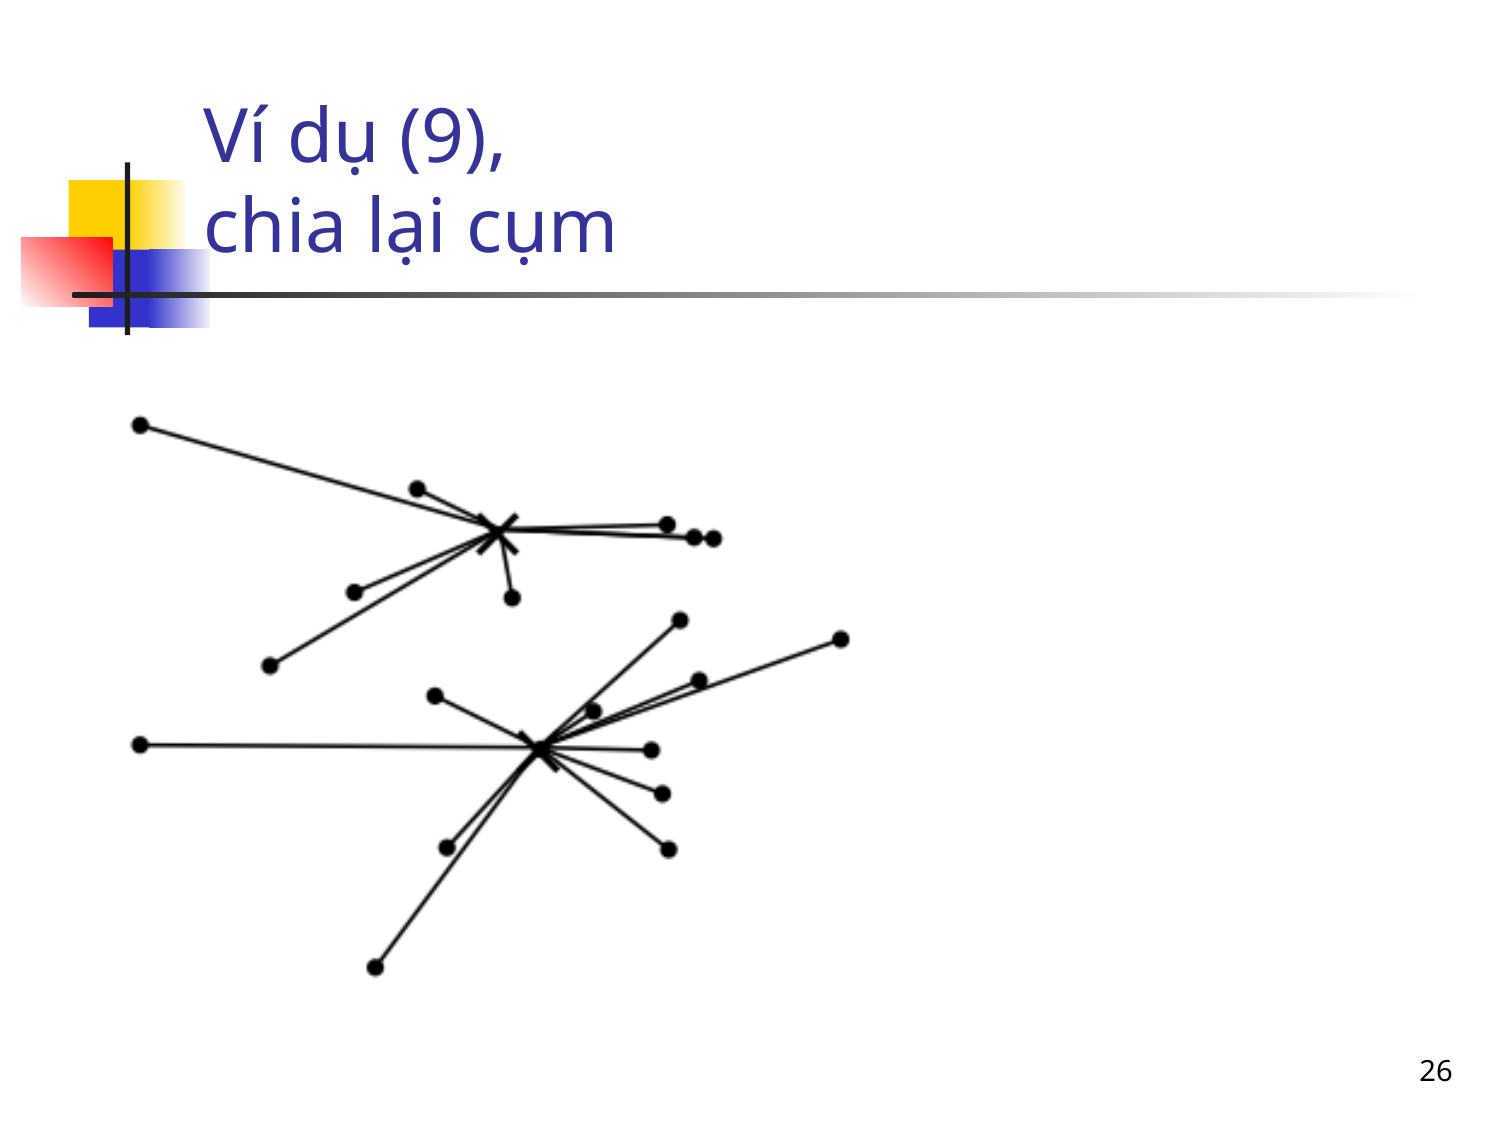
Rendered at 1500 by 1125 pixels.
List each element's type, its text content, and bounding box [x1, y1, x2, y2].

title Ví dụ (9), chia lại cụm [188, 35, 1468, 275]
slide_number <number> [1155, 1024, 1468, 1100]
picture [90, 389, 862, 988]
